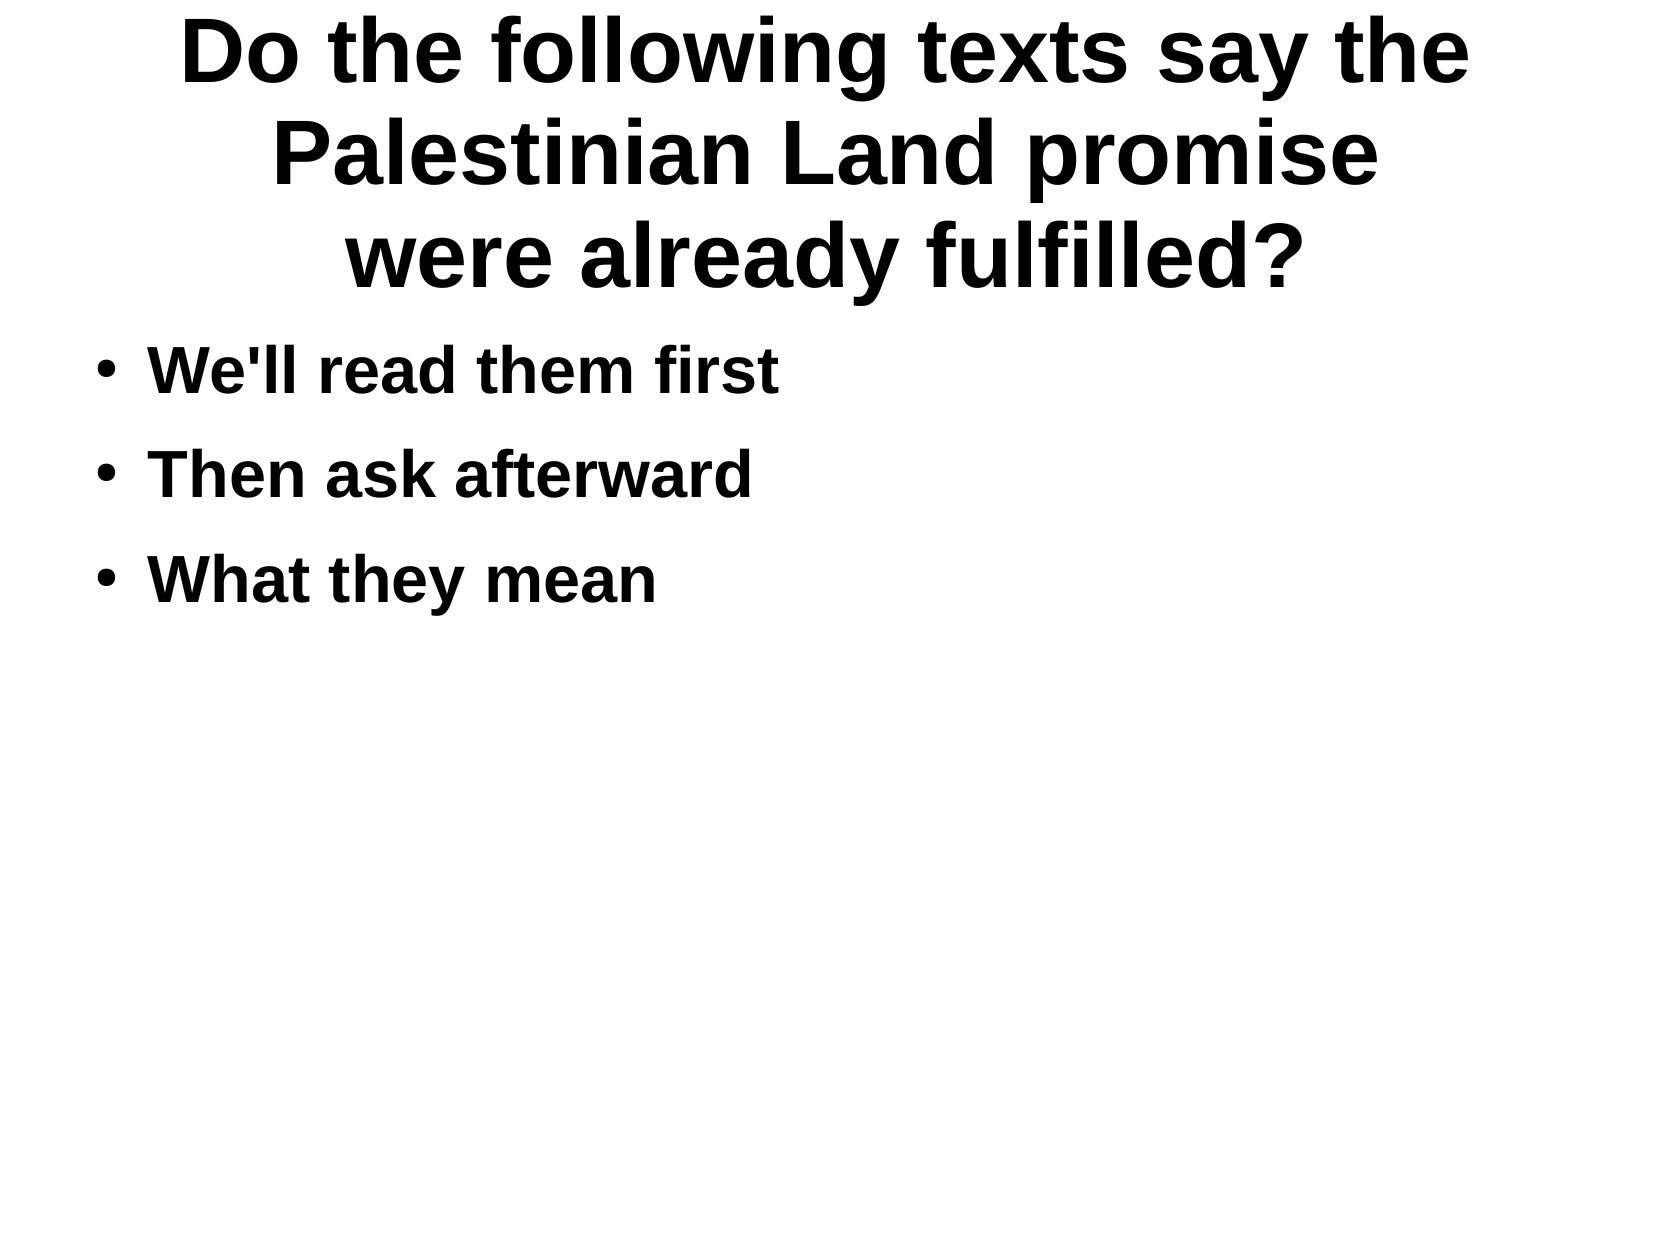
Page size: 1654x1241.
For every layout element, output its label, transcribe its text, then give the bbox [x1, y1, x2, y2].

list We'll read them first Then ask afterward What they mean [76, 333, 1565, 1152]
title Do the following texts say the Palestinian Land promise were already fulfilled? [82, 0, 1571, 307]
